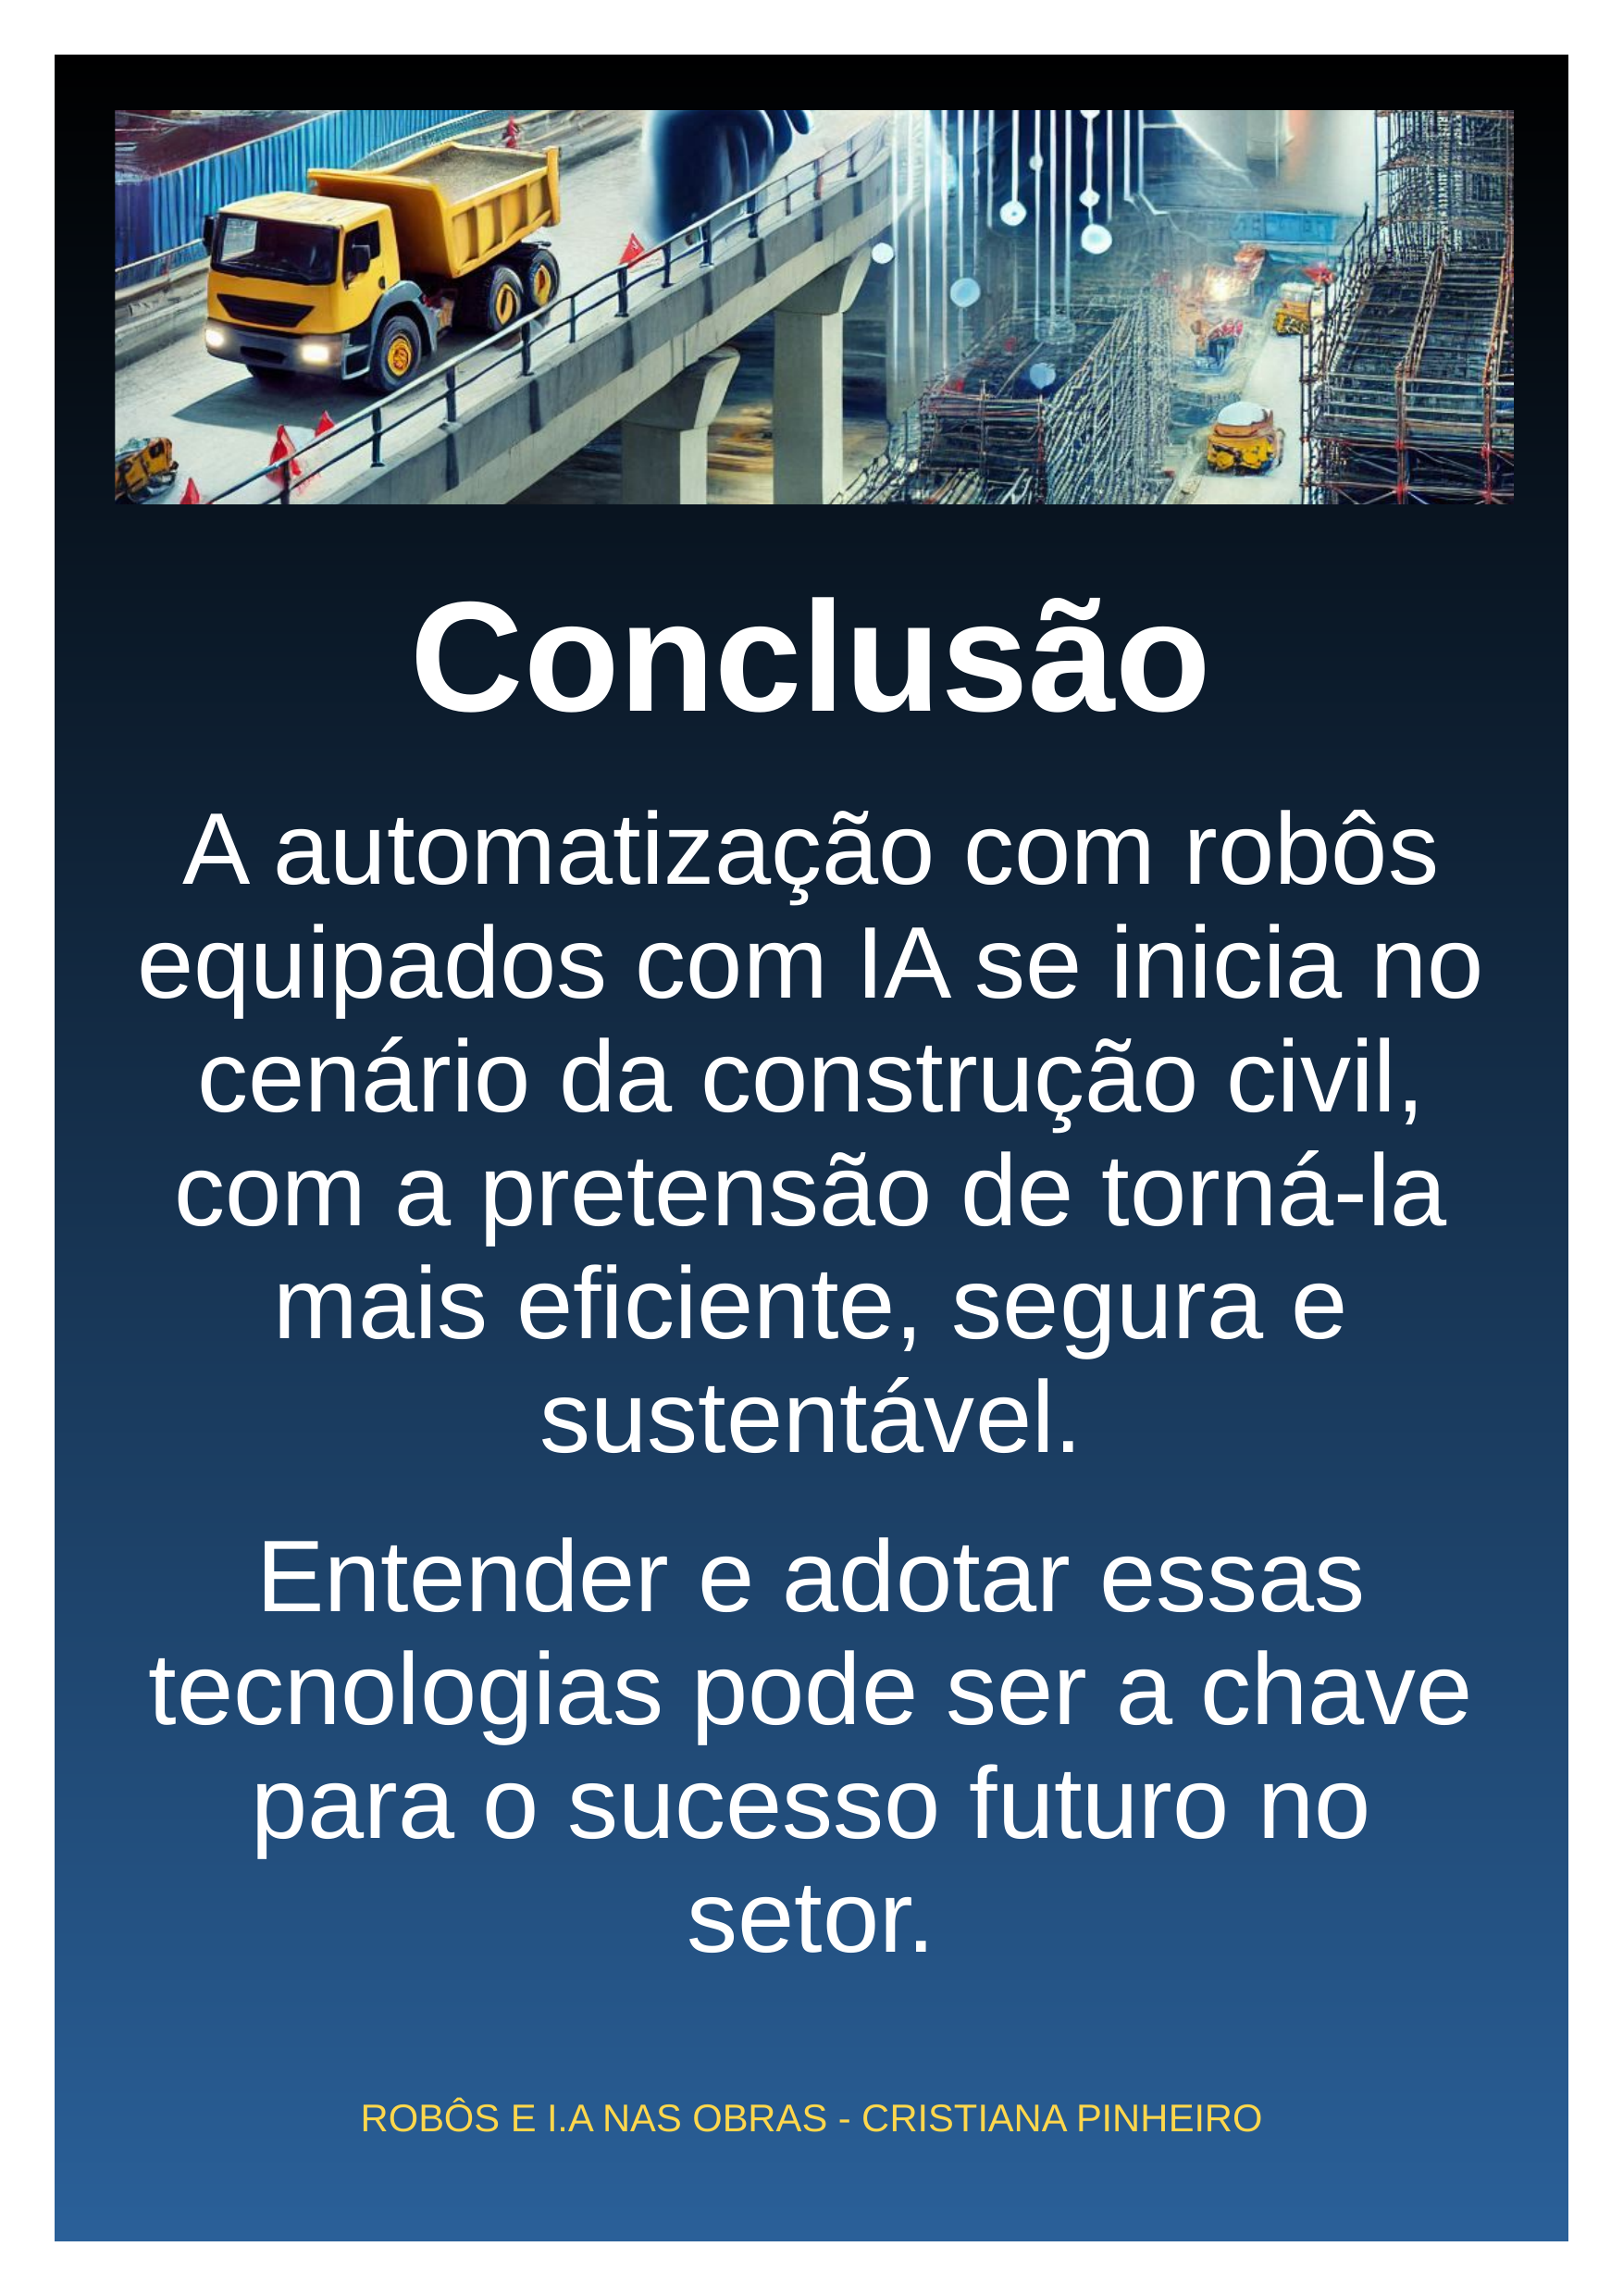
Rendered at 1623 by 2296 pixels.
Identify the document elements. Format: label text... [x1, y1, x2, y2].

list Conclusão [130, 568, 1493, 771]
picture [115, 110, 1514, 504]
list A automatização com robôs equipados com IA se inicia no cenário da construção civil, com a pretensão de torná-la mais eficiente, segura e sustentável. Entender e adotar essas tecnologias pode ser a chave para o sucesso futuro no setor. [130, 792, 1493, 1977]
list Robôs e I.A nas Obras - Cristiana Pinheiro [130, 2096, 1493, 2187]
